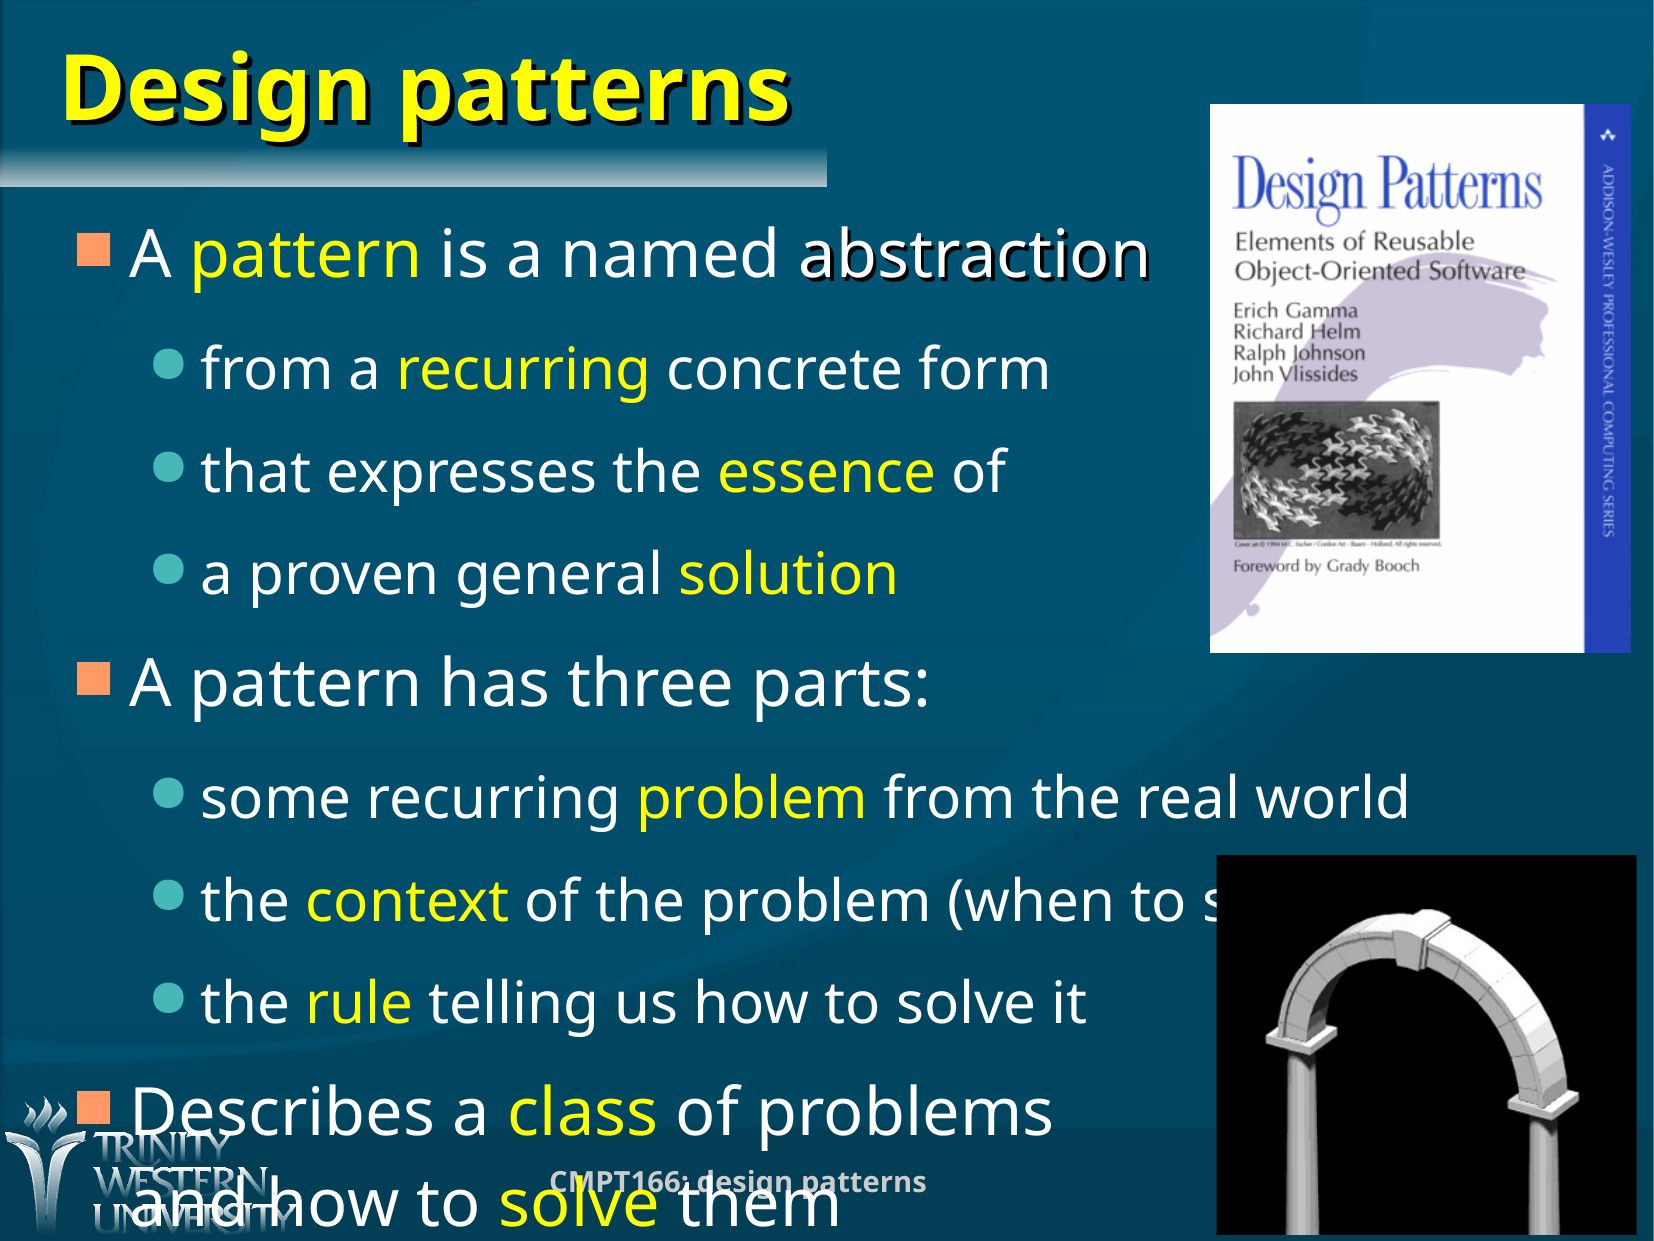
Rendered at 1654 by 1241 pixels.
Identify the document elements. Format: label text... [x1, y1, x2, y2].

list A pattern is a named abstraction from a recurring concrete form that expresses the essence of a proven general solution A pattern has three parts: some recurring problem from the real world the context of the problem (when to solve it) the rule telling us how to solve it Describes a class of problems and how to solve them [59, 206, 1625, 1126]
title Design patterns [59, 19, 1595, 148]
picture [1216, 856, 1636, 1234]
picture [1211, 105, 1630, 652]
title Classes of patterns (GoF) [0, 154, 827, 158]
picture [38, 1227, 54, 1232]
